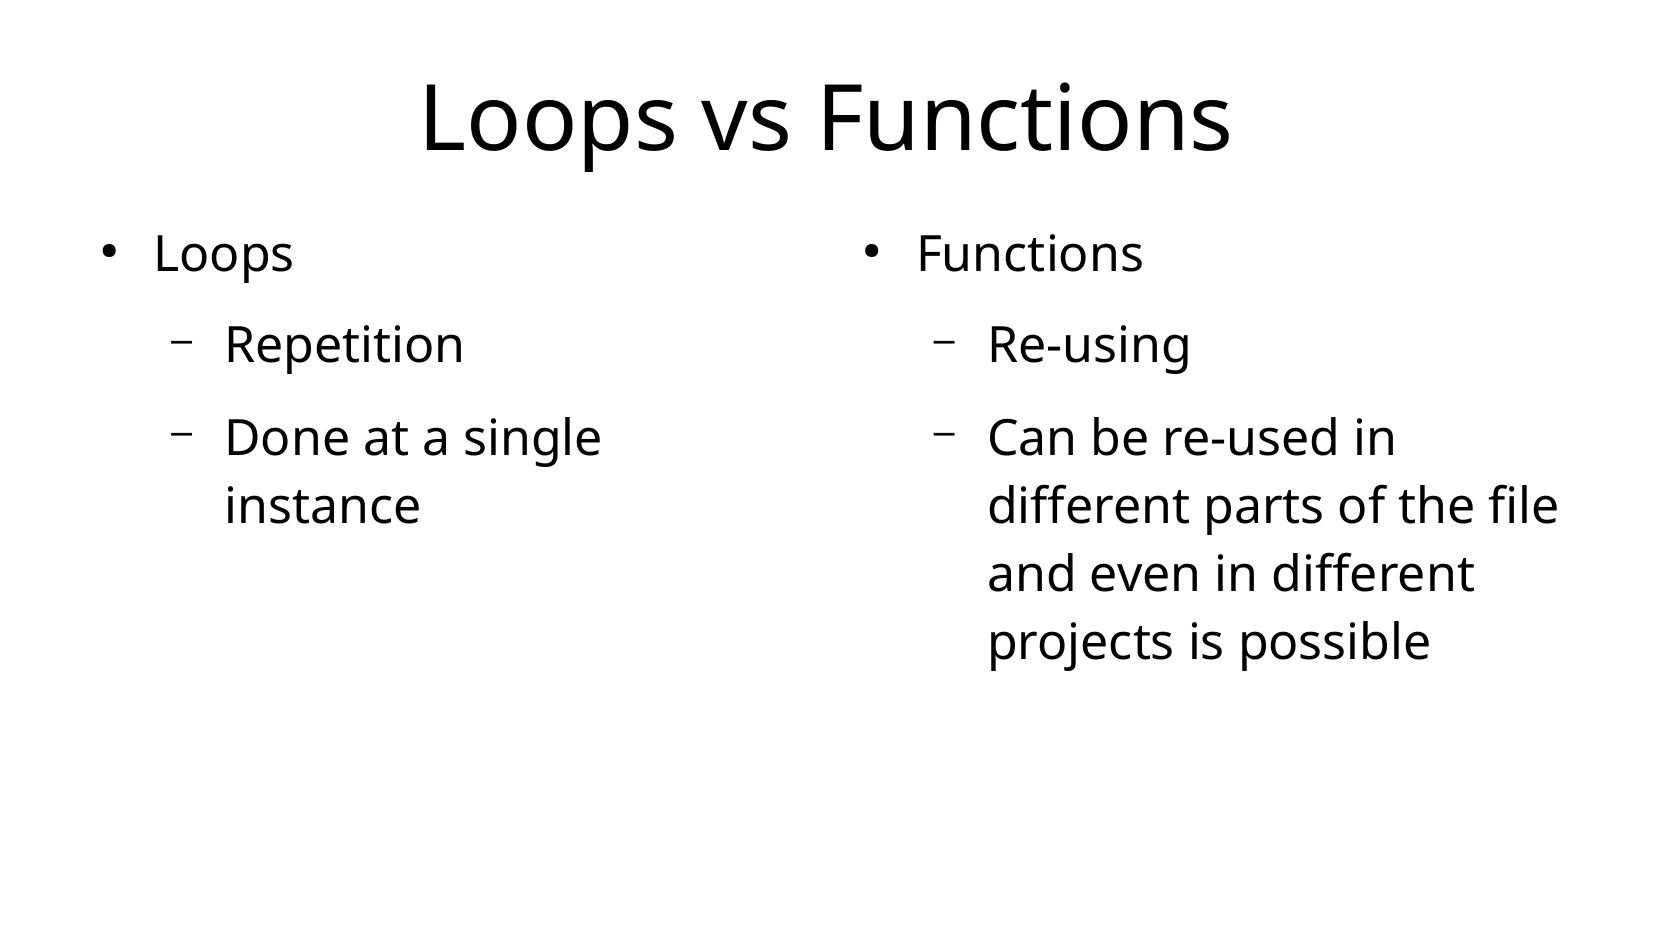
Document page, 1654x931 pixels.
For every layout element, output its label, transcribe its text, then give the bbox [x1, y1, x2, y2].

title Loops vs Functions [82, 37, 1571, 193]
list Functions Re-using Can be re-used in different parts of the file and even in different projects is possible [845, 217, 1572, 758]
list Loops Repetition Done at a single instance [82, 217, 809, 758]
